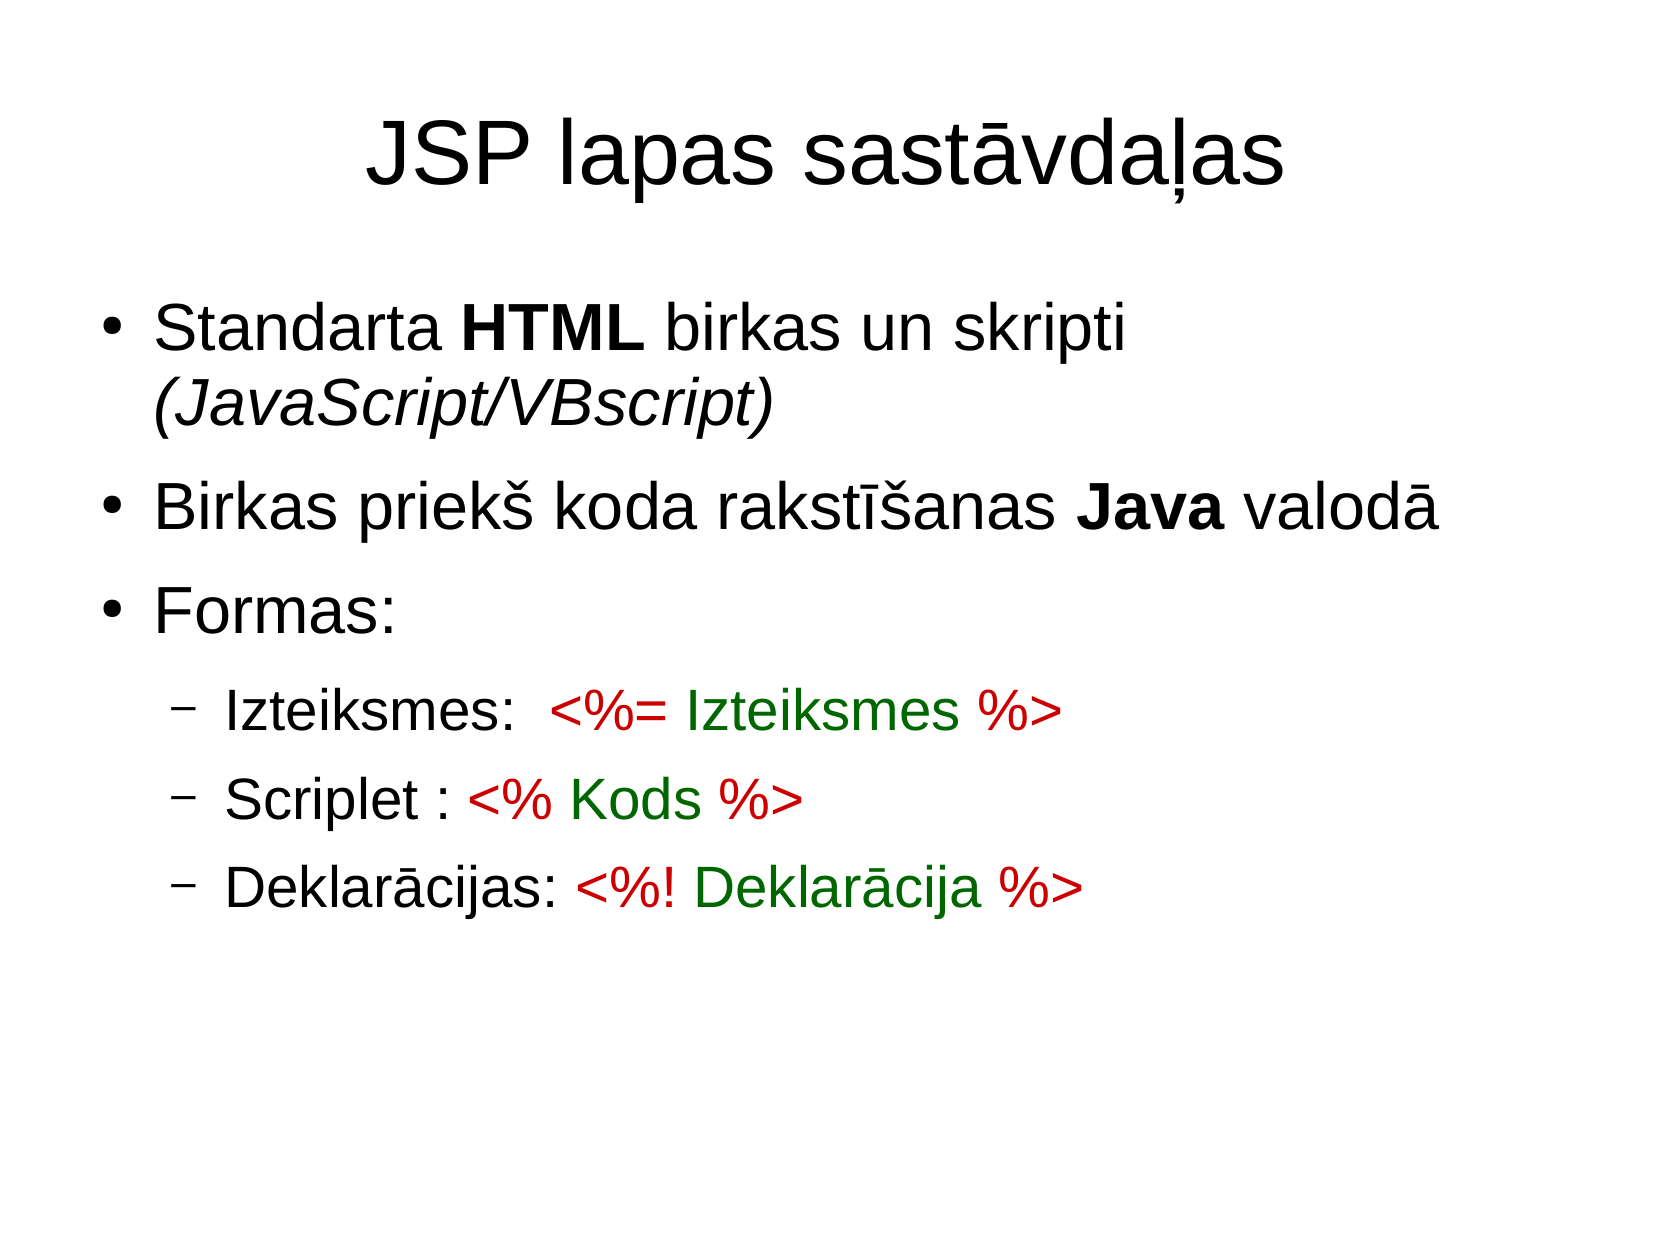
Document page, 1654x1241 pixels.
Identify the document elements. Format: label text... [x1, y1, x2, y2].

title JSP lapas sastāvdaļas [82, 49, 1571, 257]
list Standarta HTML birkas un skripti (JavaScript/VBscript) Birkas priekš koda rakstīšanas Java valodā Formas: Izteiksmes: <%= Izteiksmes %> Scriplet : <% Kods %> Deklarācijas: <%! Deklarācija %> [82, 290, 1538, 1010]
